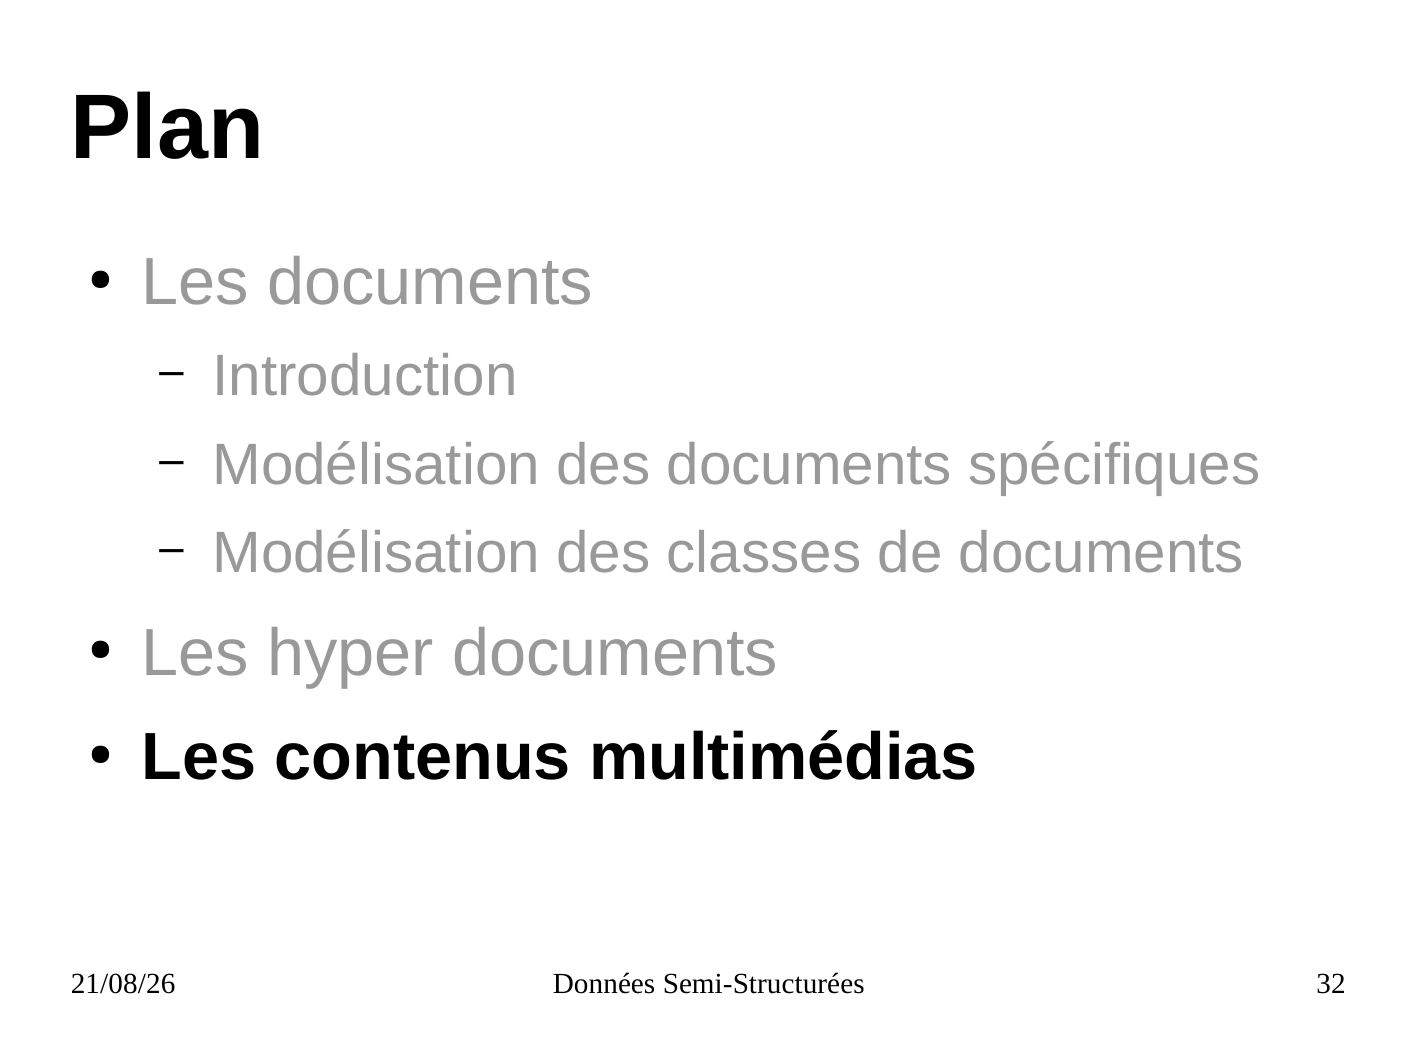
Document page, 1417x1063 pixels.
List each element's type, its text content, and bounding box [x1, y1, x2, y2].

title Plan [70, 42, 1346, 212]
list Les documents Introduction Modélisation des documents spécifiques Modélisation des classes de documents Les hyper documents Les contenus multimédias [70, 244, 1346, 925]
